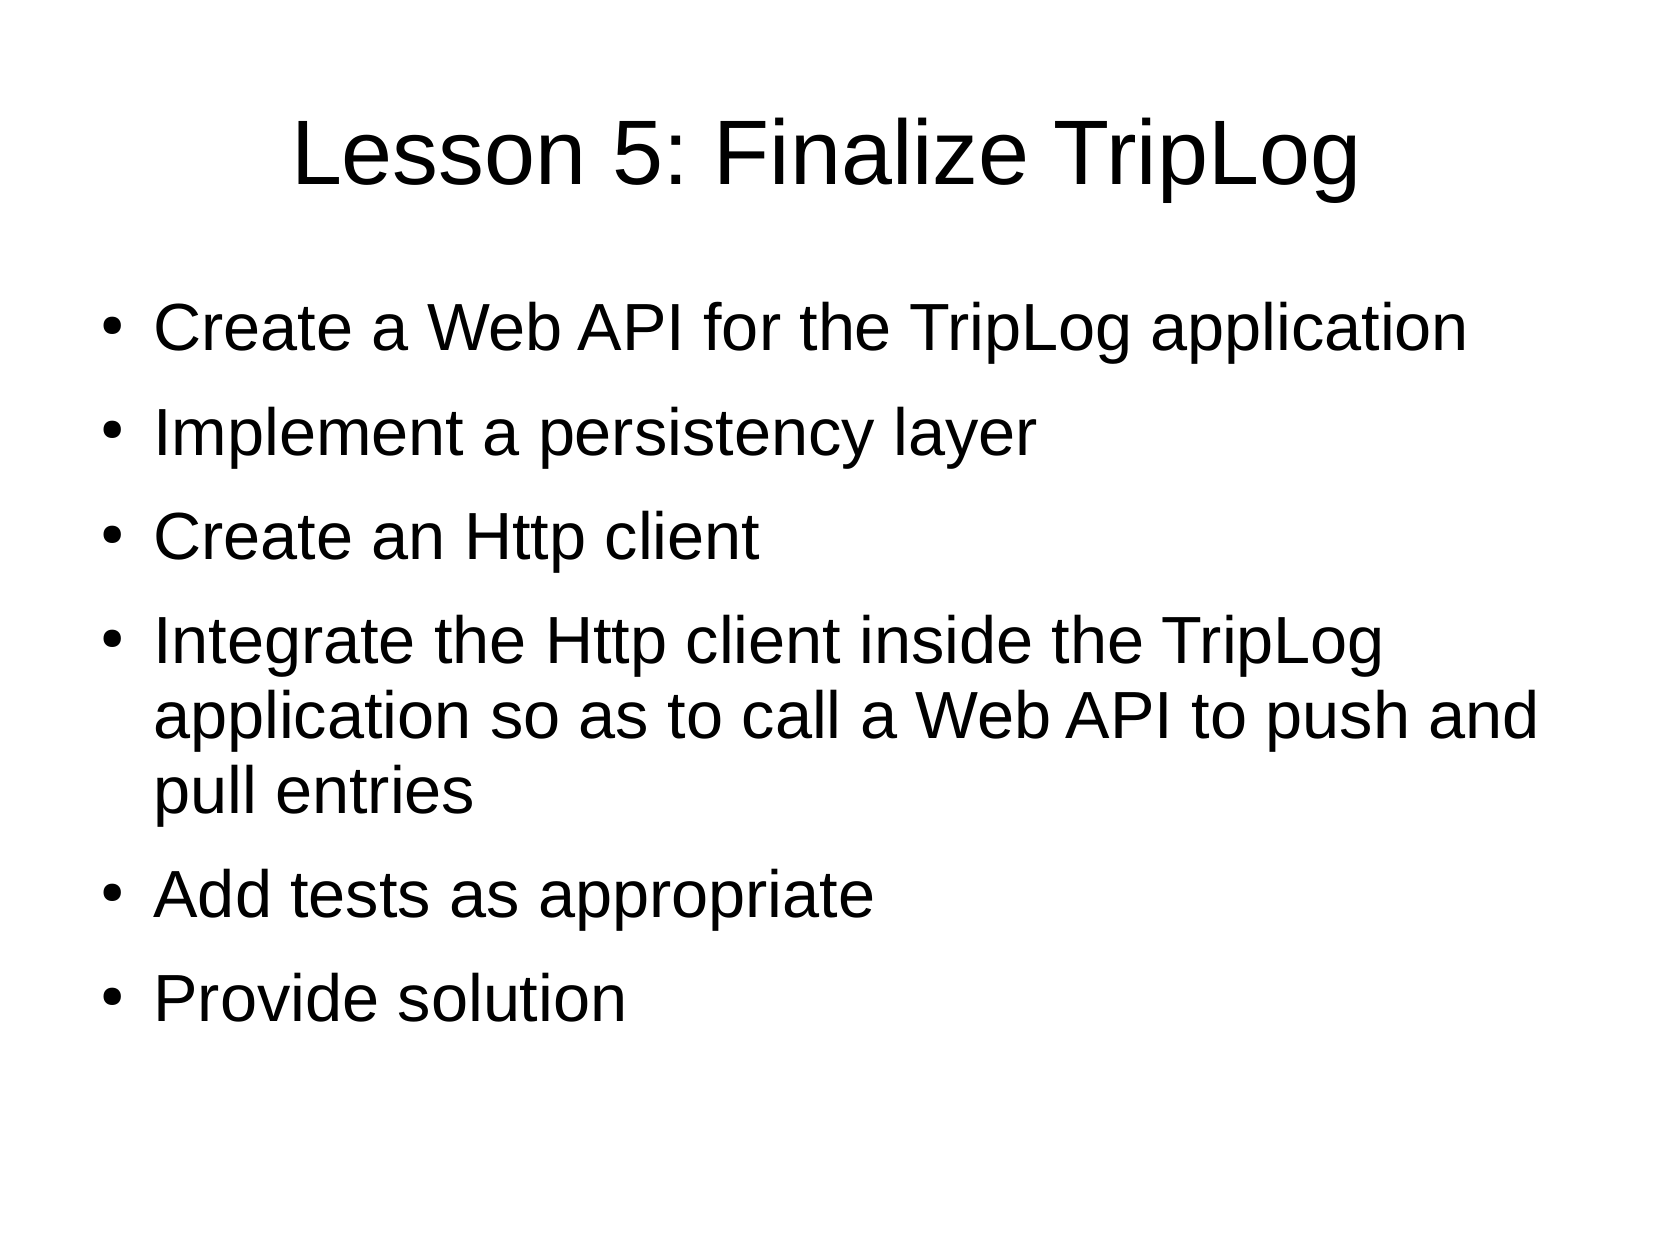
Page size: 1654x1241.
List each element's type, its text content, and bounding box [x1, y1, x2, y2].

title Lesson 5: Finalize TripLog [82, 49, 1571, 257]
list Create a Web API for the TripLog application Implement a persistency layer Create an Http client Integrate the Http client inside the TripLog application so as to call a Web API to push and pull entries Add tests as appropriate Provide solution [82, 290, 1571, 1241]
